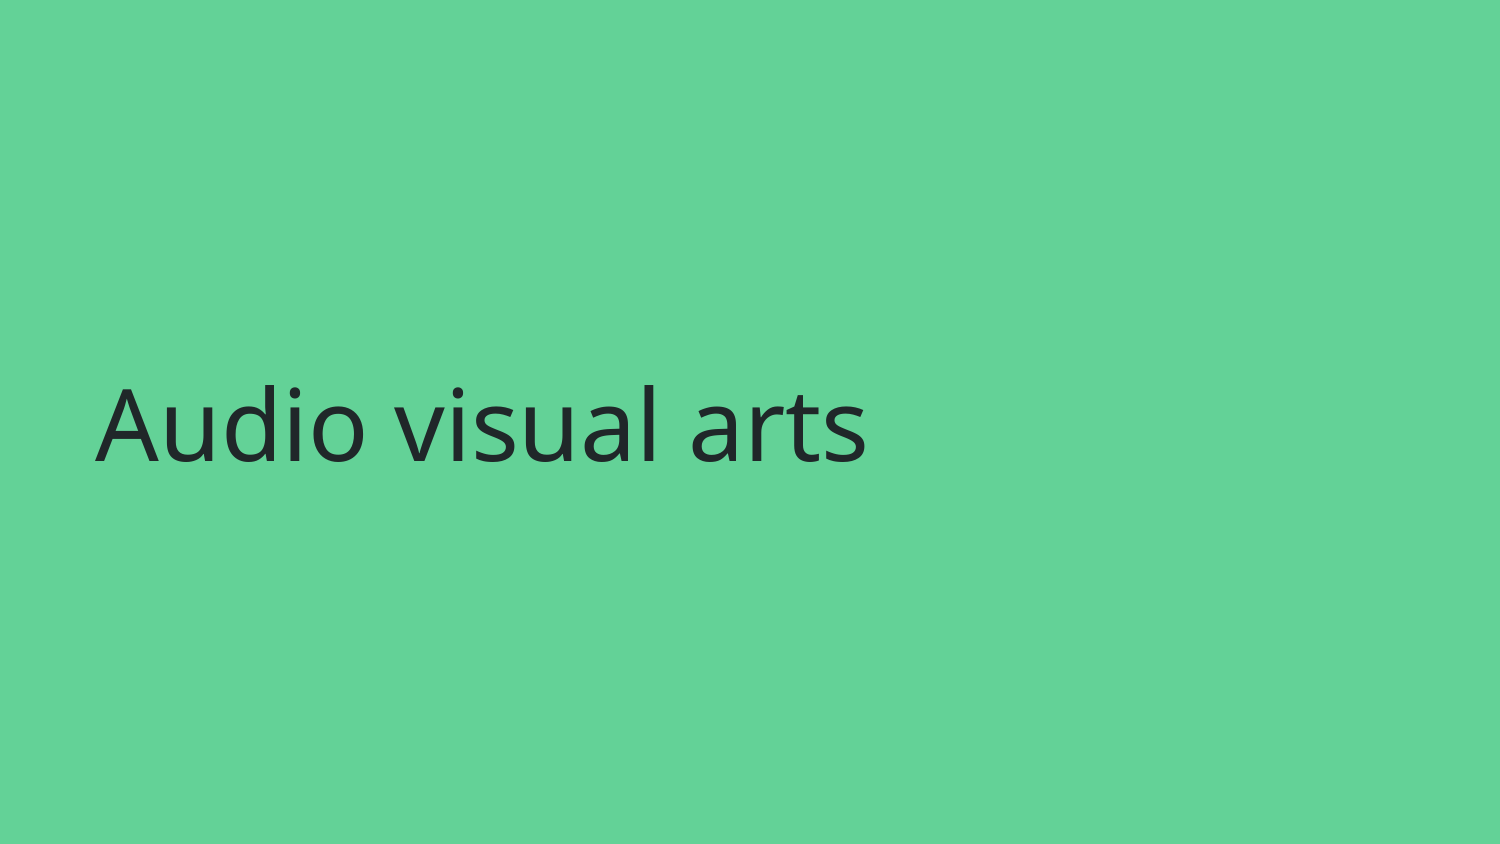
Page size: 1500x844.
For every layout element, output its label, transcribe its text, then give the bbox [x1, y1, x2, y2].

title Audio visual arts [80, 86, 1032, 758]
